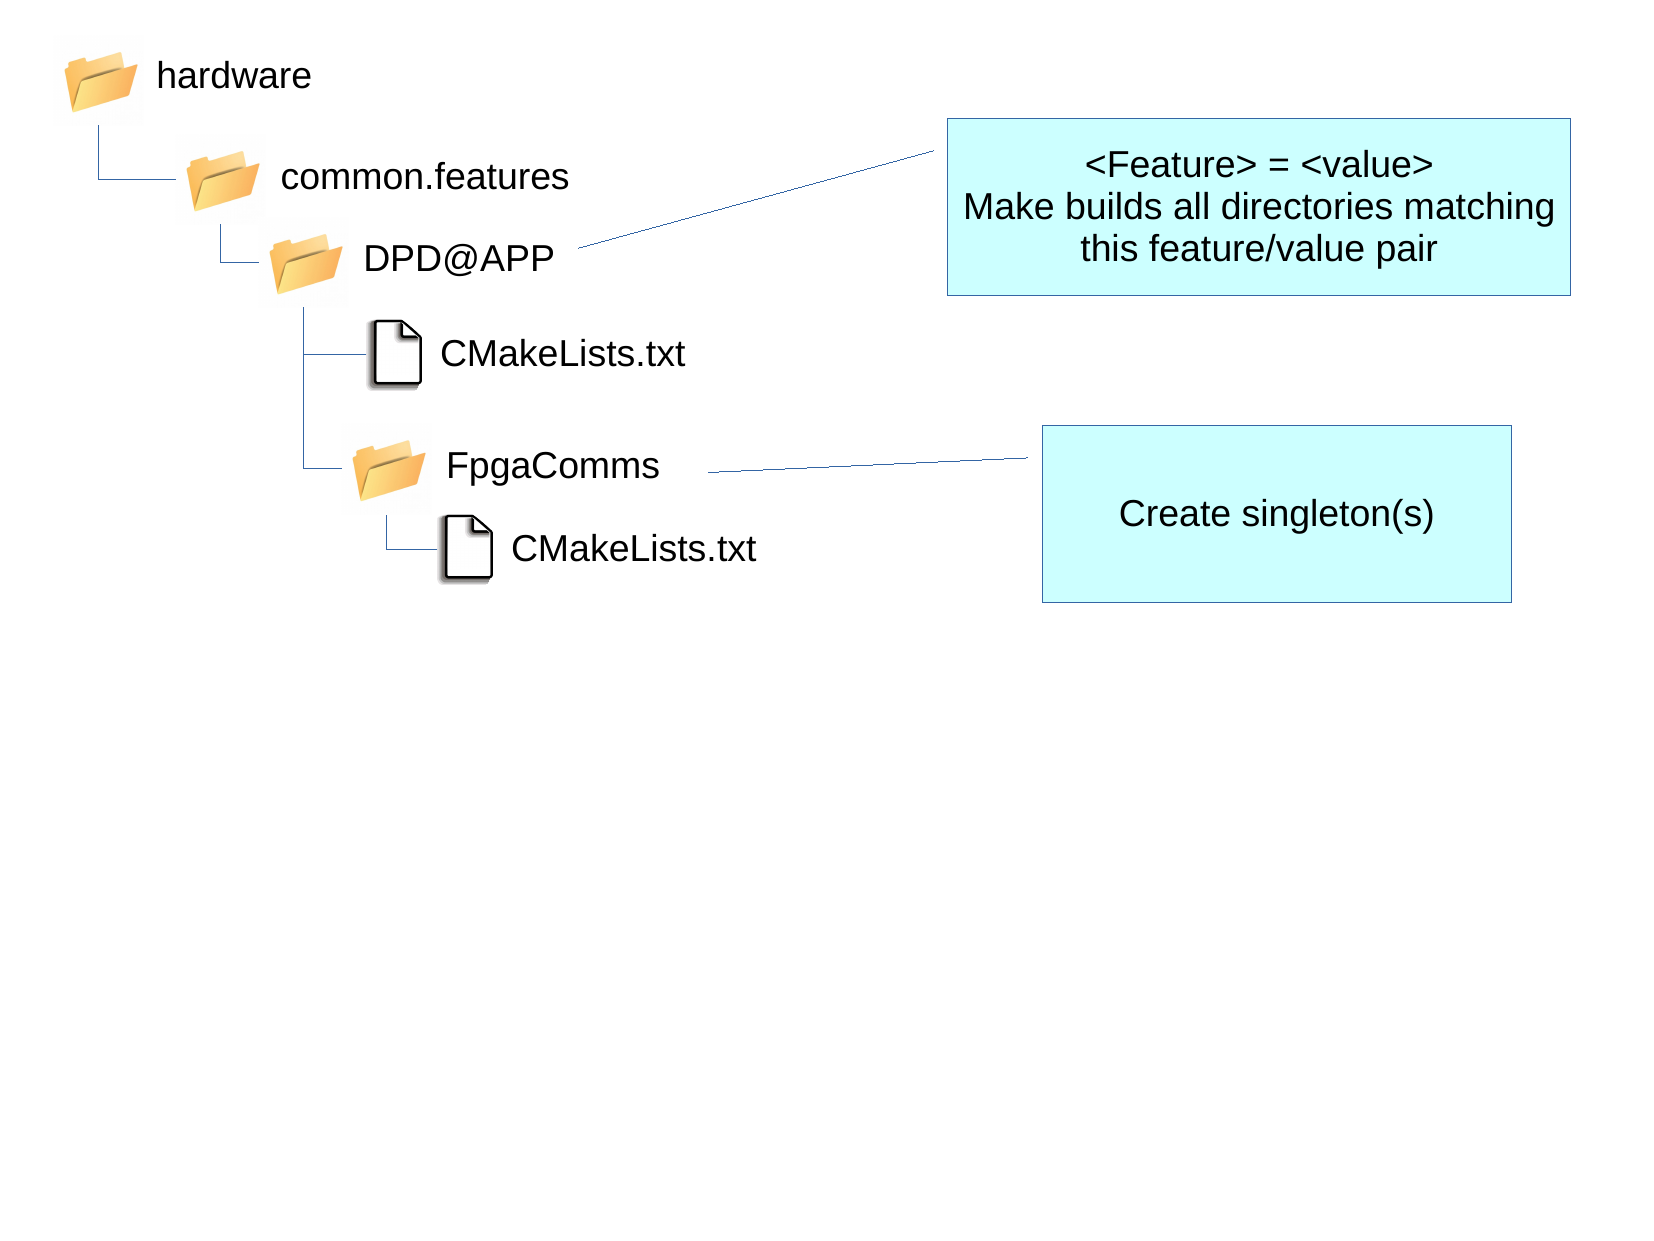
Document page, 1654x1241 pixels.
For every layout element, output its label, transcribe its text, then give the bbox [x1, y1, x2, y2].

text_box hardware [141, 47, 414, 105]
text_box DPD@APP [348, 230, 668, 288]
picture [53, 35, 144, 126]
text_box CMakeLists.txt [425, 324, 869, 382]
text_box CMakeLists.txt [496, 519, 940, 577]
picture [366, 319, 422, 391]
text_box Create singleton(s) [1042, 425, 1512, 602]
picture [437, 514, 493, 585]
text_box common.features [265, 147, 686, 205]
text_box <Feature> = <value> Make builds all directories matching this feature/value pair [948, 118, 1571, 295]
picture [175, 134, 349, 308]
text_box FpgaComms [431, 437, 778, 494]
picture [341, 423, 432, 515]
